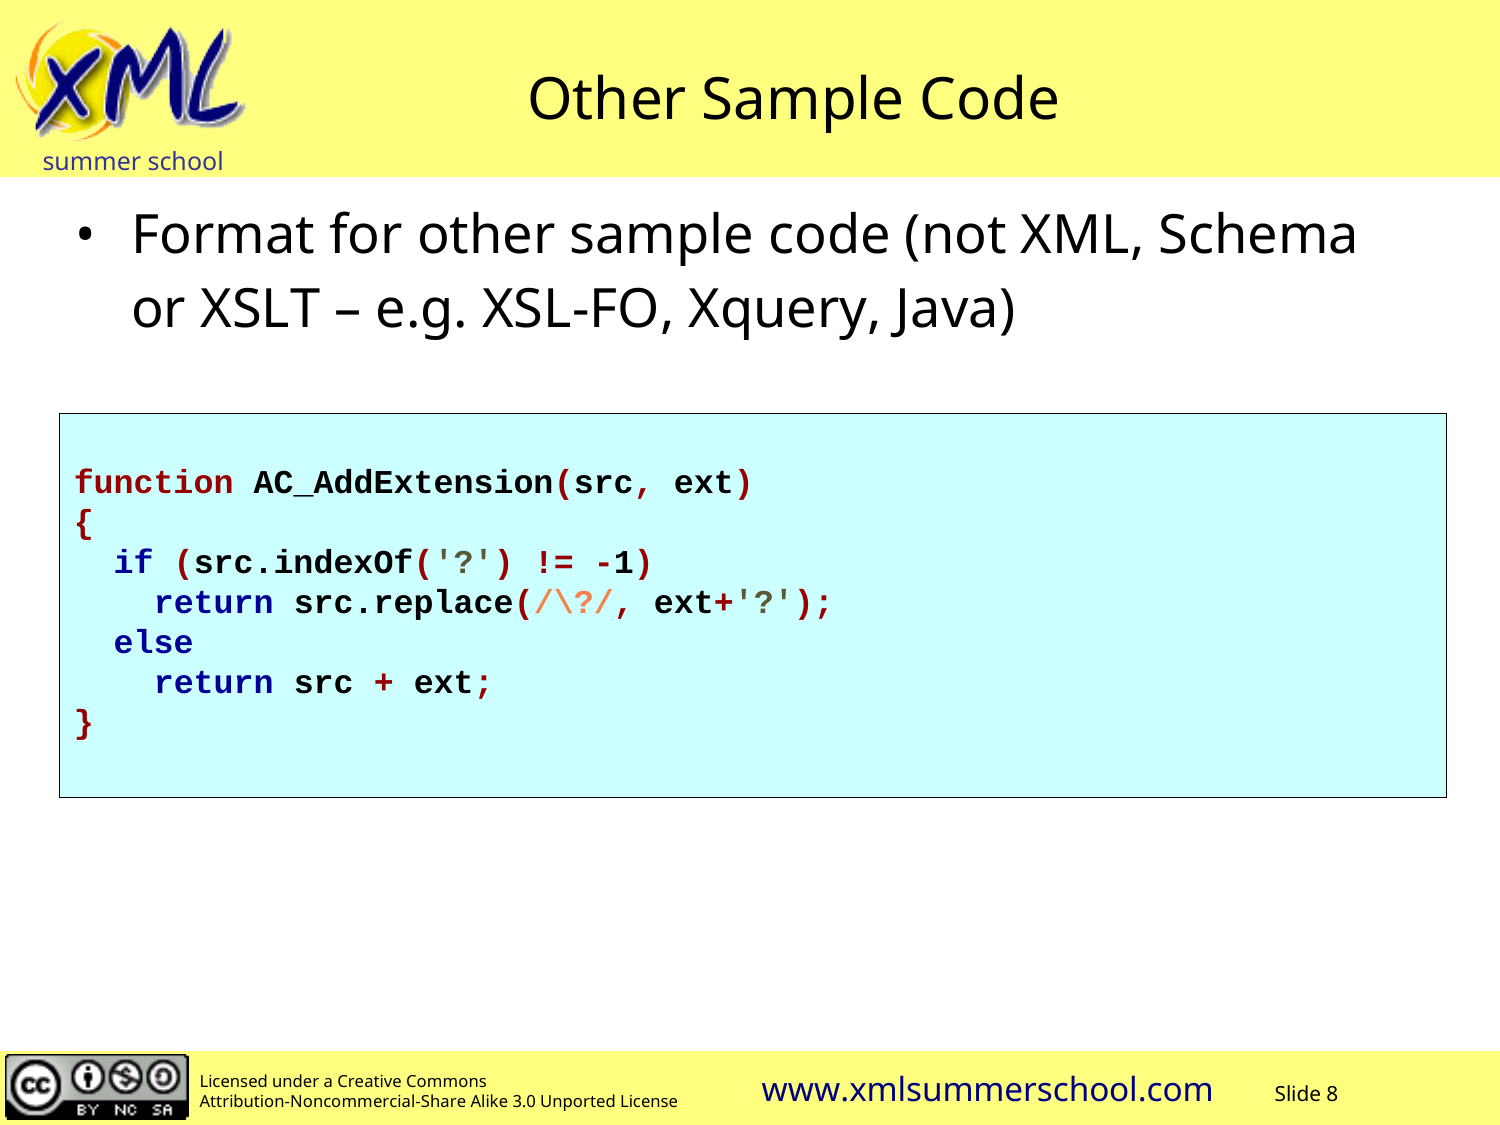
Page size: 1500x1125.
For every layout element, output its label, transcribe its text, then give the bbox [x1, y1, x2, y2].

text_box function AC_AddExtension(src, ext) { if (src.indexOf('?') != -1) return src.replace(/\?/, ext+'?'); else return src + ext; } [59, 413, 1447, 798]
picture [0, 0, 254, 150]
picture [5, 1054, 189, 1120]
title Other Sample Code [281, 38, 1306, 155]
list Format for other sample code (not XML, Schema or XSLT – e.g. XSL-FO, Xquery, Java) [75, 195, 1426, 355]
